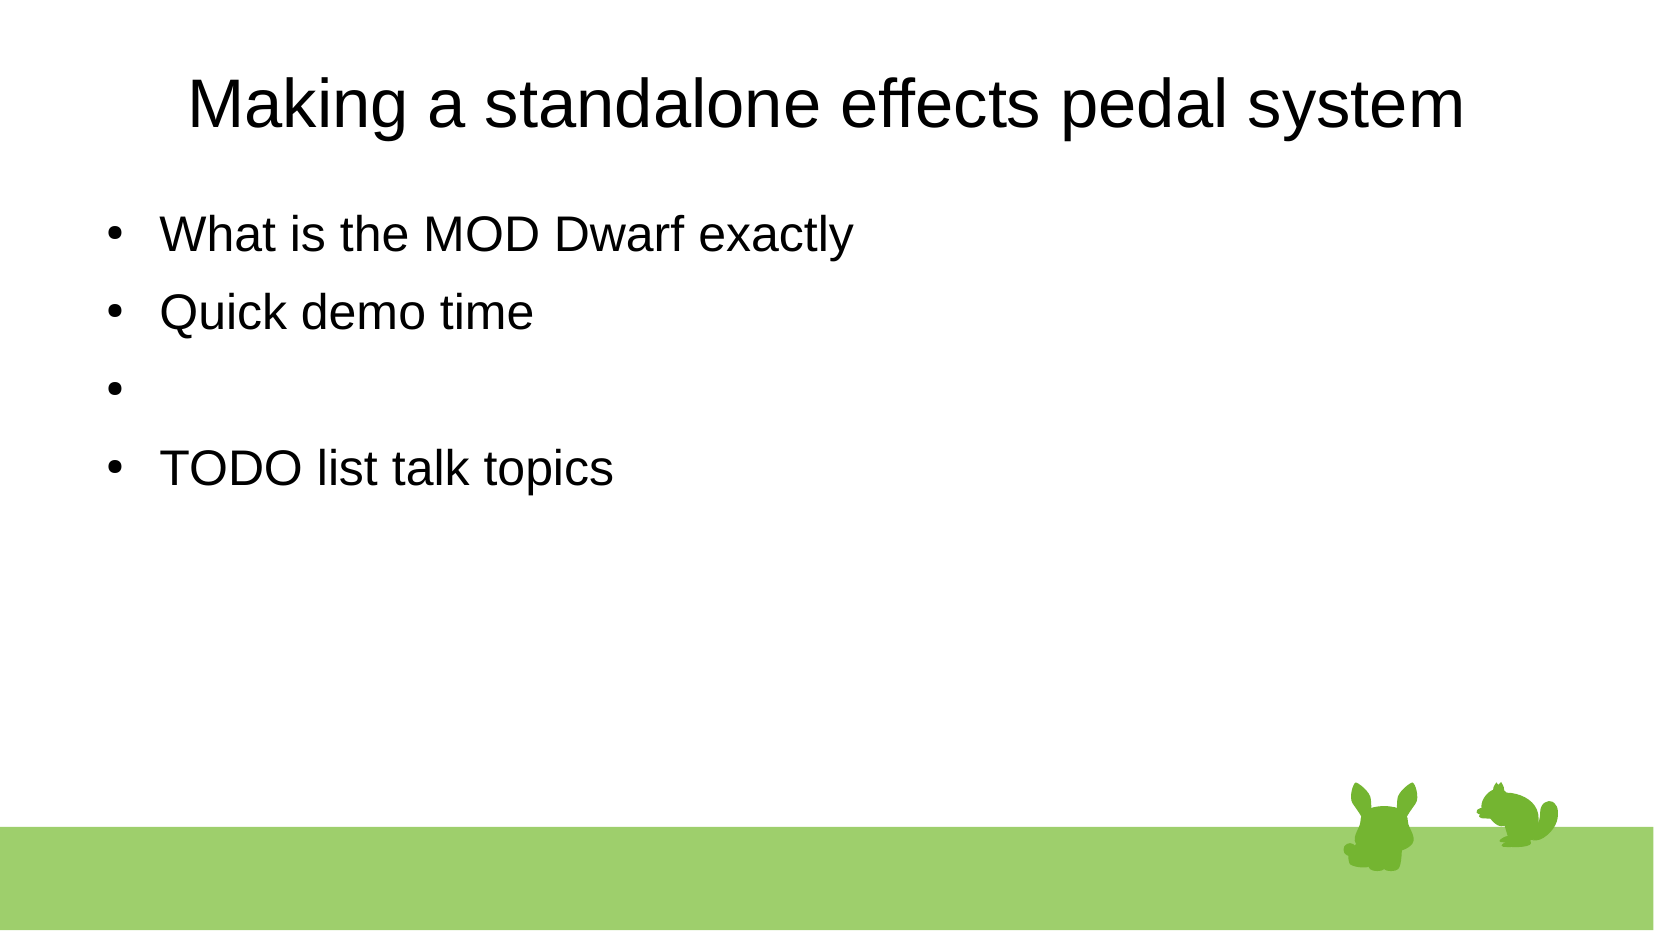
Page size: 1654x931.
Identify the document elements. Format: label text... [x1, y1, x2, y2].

title Making a standalone effects pedal system [88, 29, 1565, 178]
list What is the MOD Dwarf exactly Quick demo time TODO list talk topics [88, 206, 1565, 739]
